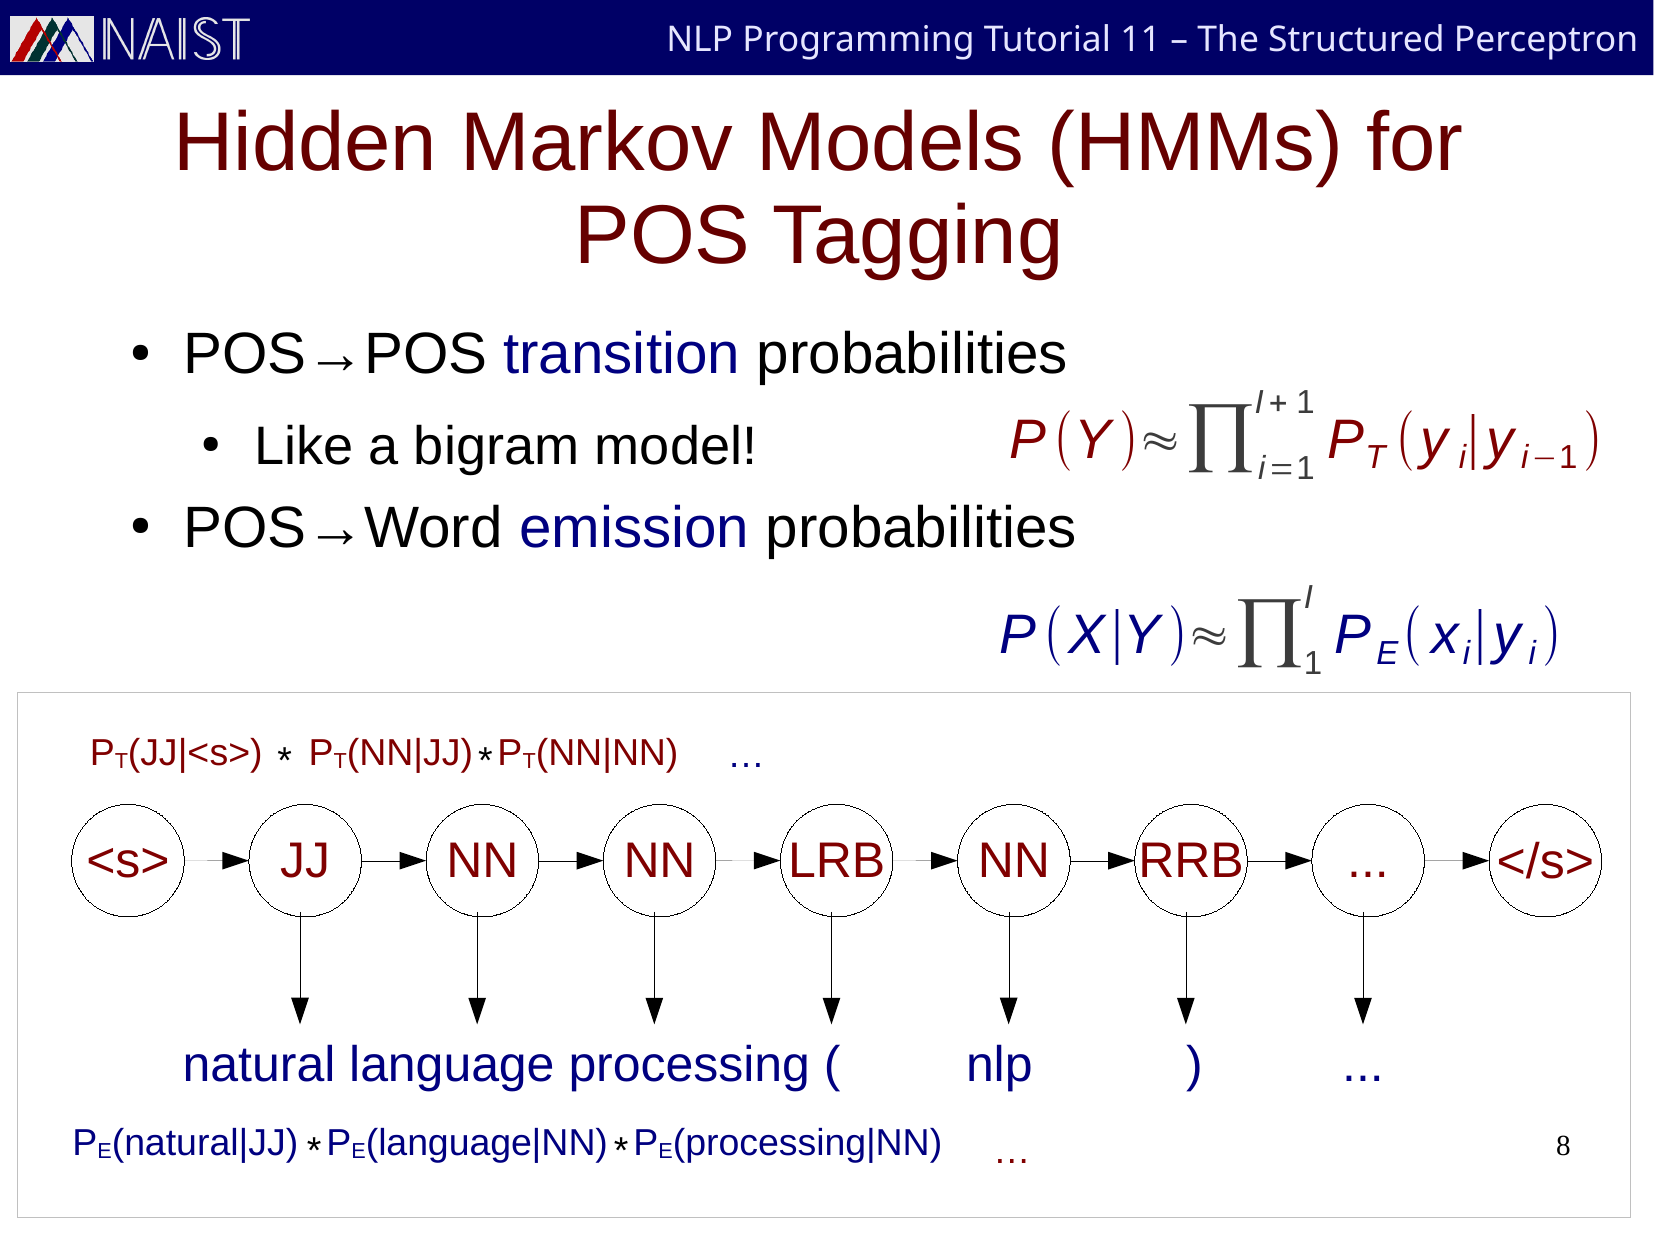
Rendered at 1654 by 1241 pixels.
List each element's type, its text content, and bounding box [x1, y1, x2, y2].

title Hidden Markov Models (HMMs) for POS Tagging [75, 95, 1564, 282]
text_box NN [426, 804, 539, 917]
text_box </s> [1489, 804, 1602, 917]
text_box ... [1311, 804, 1425, 917]
text_box PT(JJ|<s>) [75, 724, 278, 794]
list POS→POS transition probabilities Like a bigram model! POS→Word emission probabilities [112, 693, 1601, 861]
text_box RRB [1134, 804, 1248, 917]
picture [102, 17, 251, 60]
chart [995, 381, 1614, 488]
text_box PT(NN|JJ) [293, 724, 482, 794]
text_box JJ [248, 804, 362, 917]
text_box natural language processing ( nlp ) ... [150, 1028, 1553, 1100]
text_box PT(NN|NN) [482, 724, 694, 794]
text_box * [599, 1122, 644, 1179]
text_box … [978, 1122, 1046, 1179]
text_box * [292, 1122, 337, 1179]
text_box PE(processing|NN) [618, 1114, 958, 1184]
list POS→POS transition probabilities Like a bigram model! POS→Word emission probabilities [112, 321, 1601, 692]
picture [10, 16, 94, 62]
text_box PE(language|NN) [311, 1114, 618, 1184]
text_box NN [603, 804, 716, 917]
text_box LRB [780, 804, 893, 917]
text_box PE(natural|JJ) [57, 1114, 311, 1184]
list POS→POS transition probabilities Like a bigram model! POS→Word emission probabilities [112, 861, 1601, 1126]
text_box … [712, 726, 780, 784]
text_box * [262, 732, 307, 790]
text_box <s> [71, 804, 185, 917]
chart [985, 577, 1573, 683]
text_box NN [957, 804, 1071, 917]
text_box * [463, 732, 508, 790]
